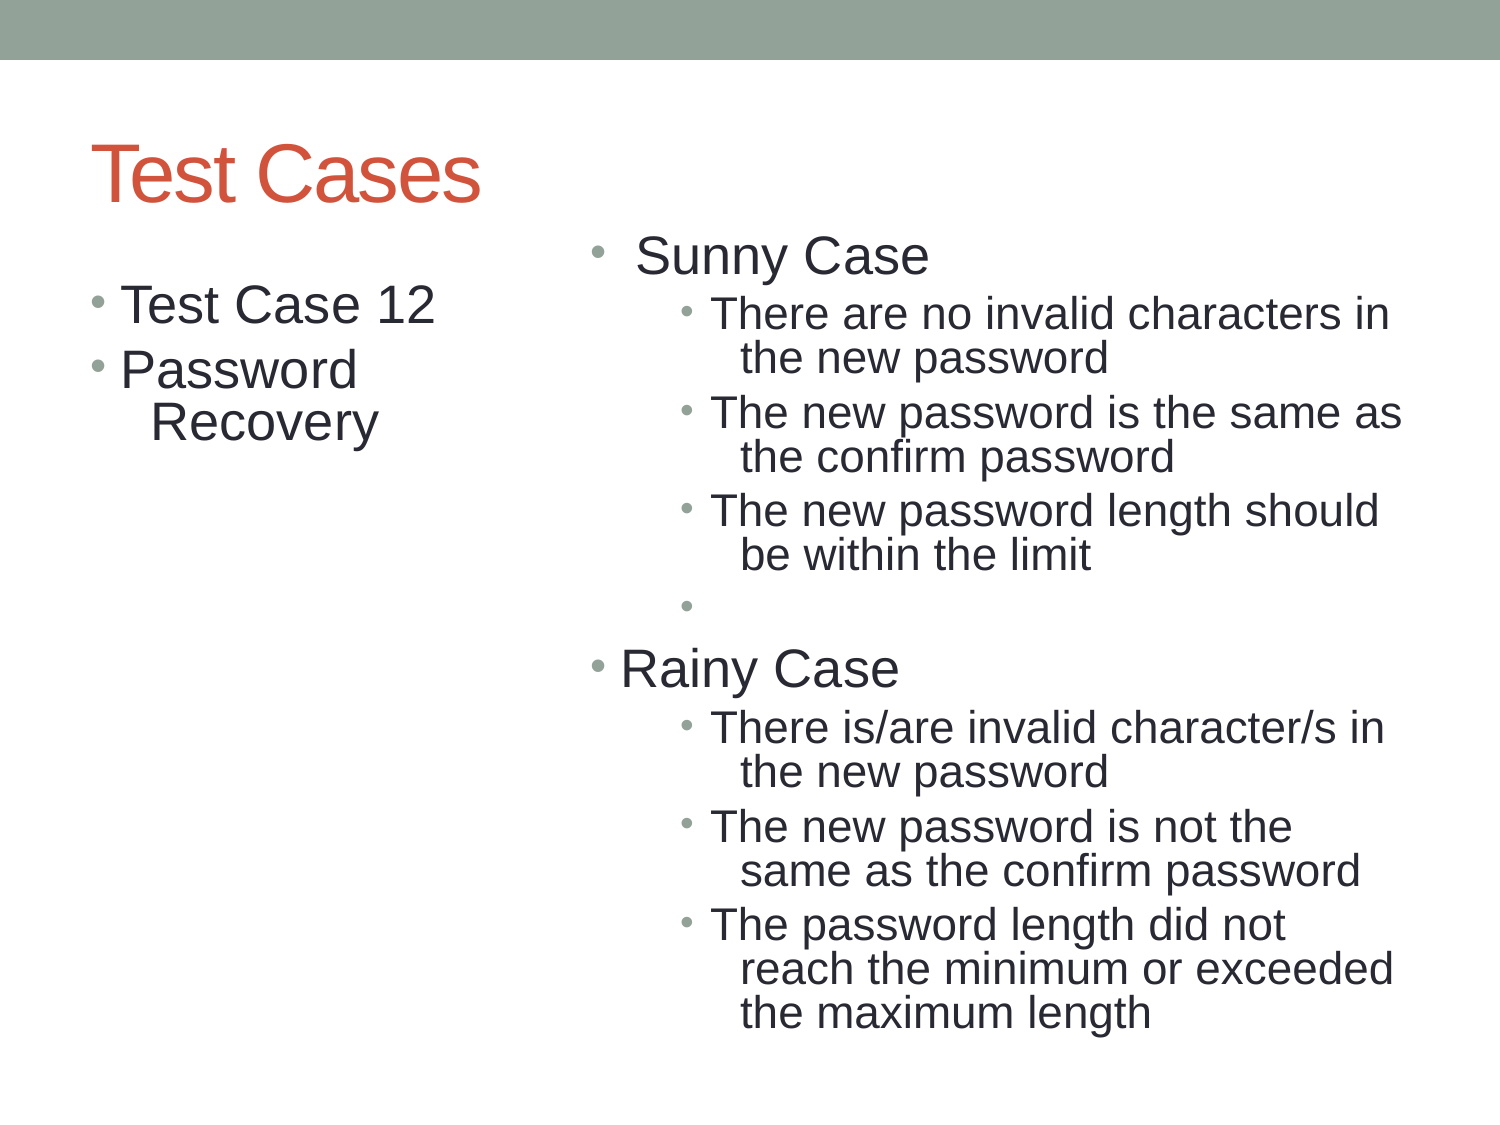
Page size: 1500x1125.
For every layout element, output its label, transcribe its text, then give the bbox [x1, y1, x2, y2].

list Sunny Case There are no invalid characters in the new password The new password is the same as the confirm password The new password length should be within the limit Rainy Case There is/are invalid character/s in the new password The new password is not the same as the confirm password The password length did not reach the minimum or exceeded the maximum length [575, 224, 1426, 1125]
title Test Cases [75, 87, 1426, 251]
list Test Case 12 Password Recovery [75, 274, 550, 1049]
